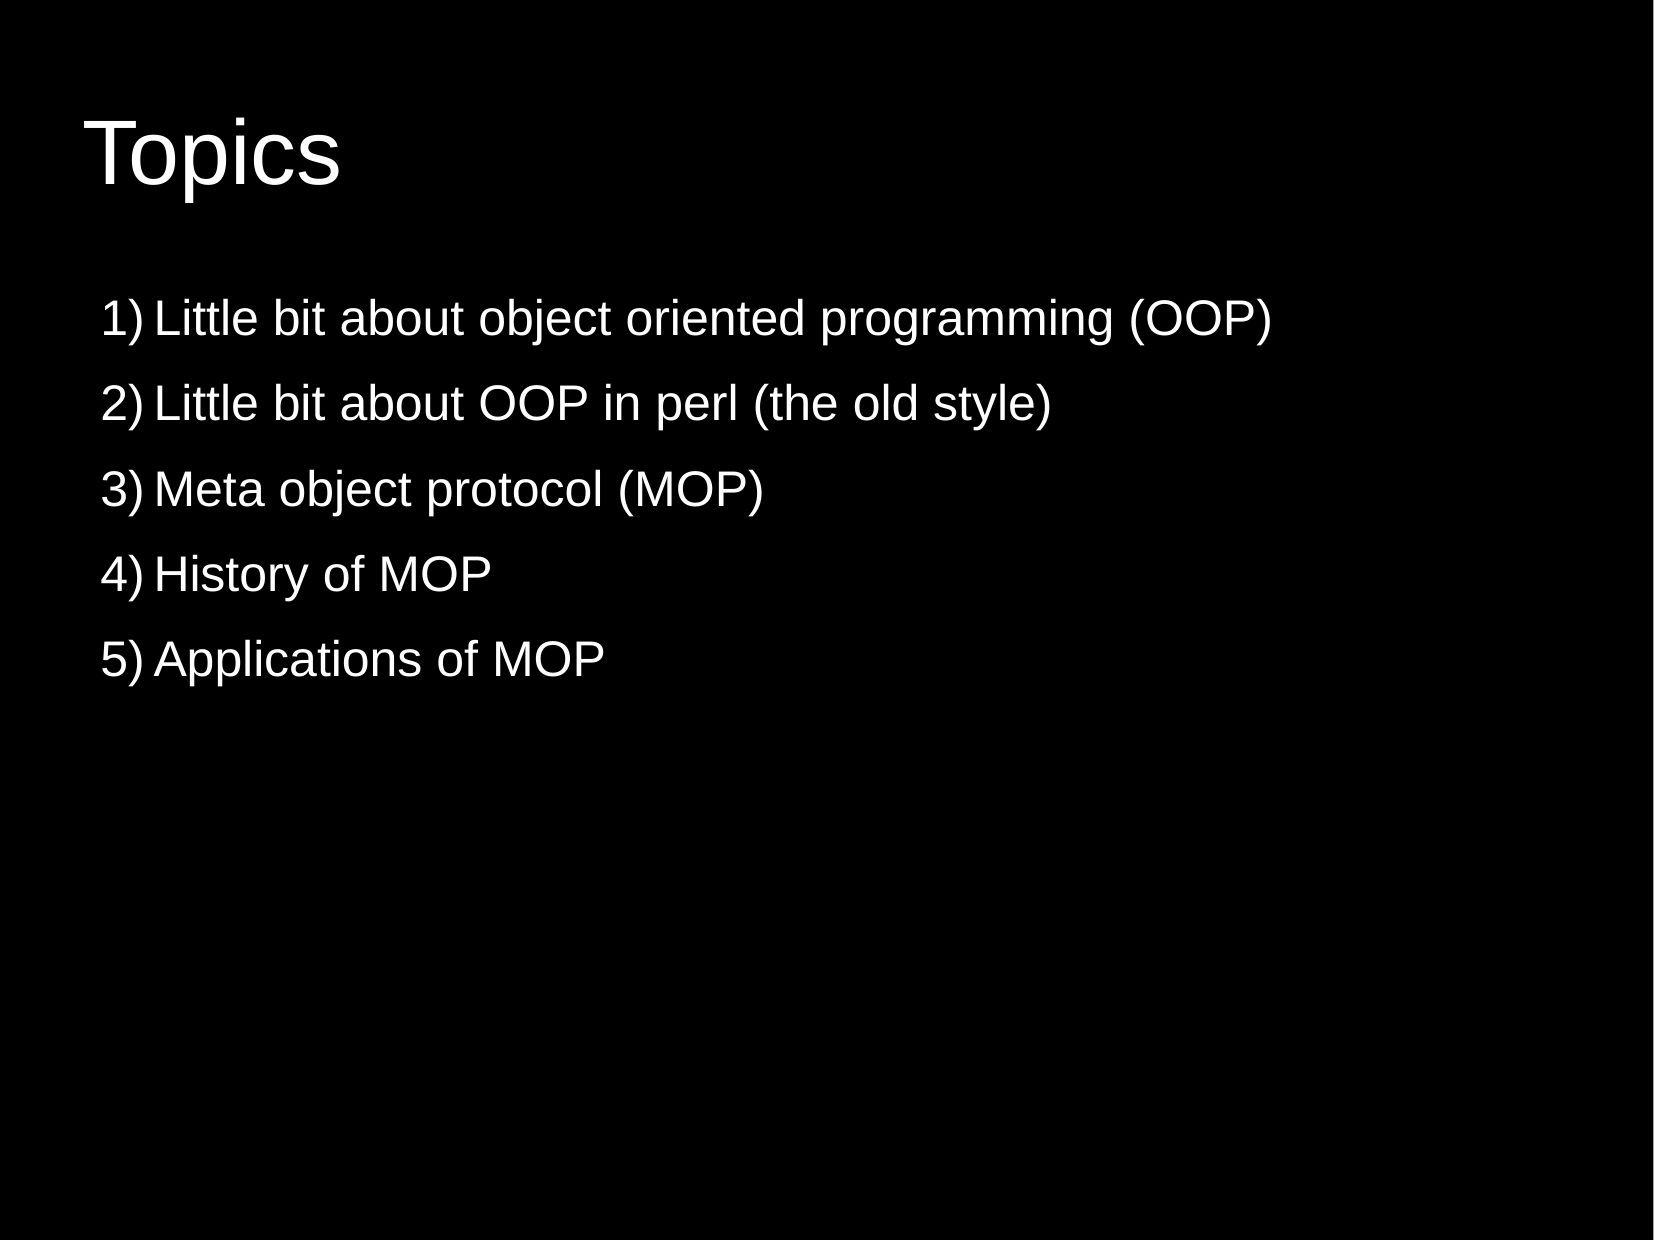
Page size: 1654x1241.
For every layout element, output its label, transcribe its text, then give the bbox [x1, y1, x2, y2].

title Topics [82, 49, 1571, 257]
list Little bit about object oriented programming (OOP) Little bit about OOP in perl (the old style) Meta object protocol (MOP) History of MOP Applications of MOP [82, 290, 1538, 1010]
